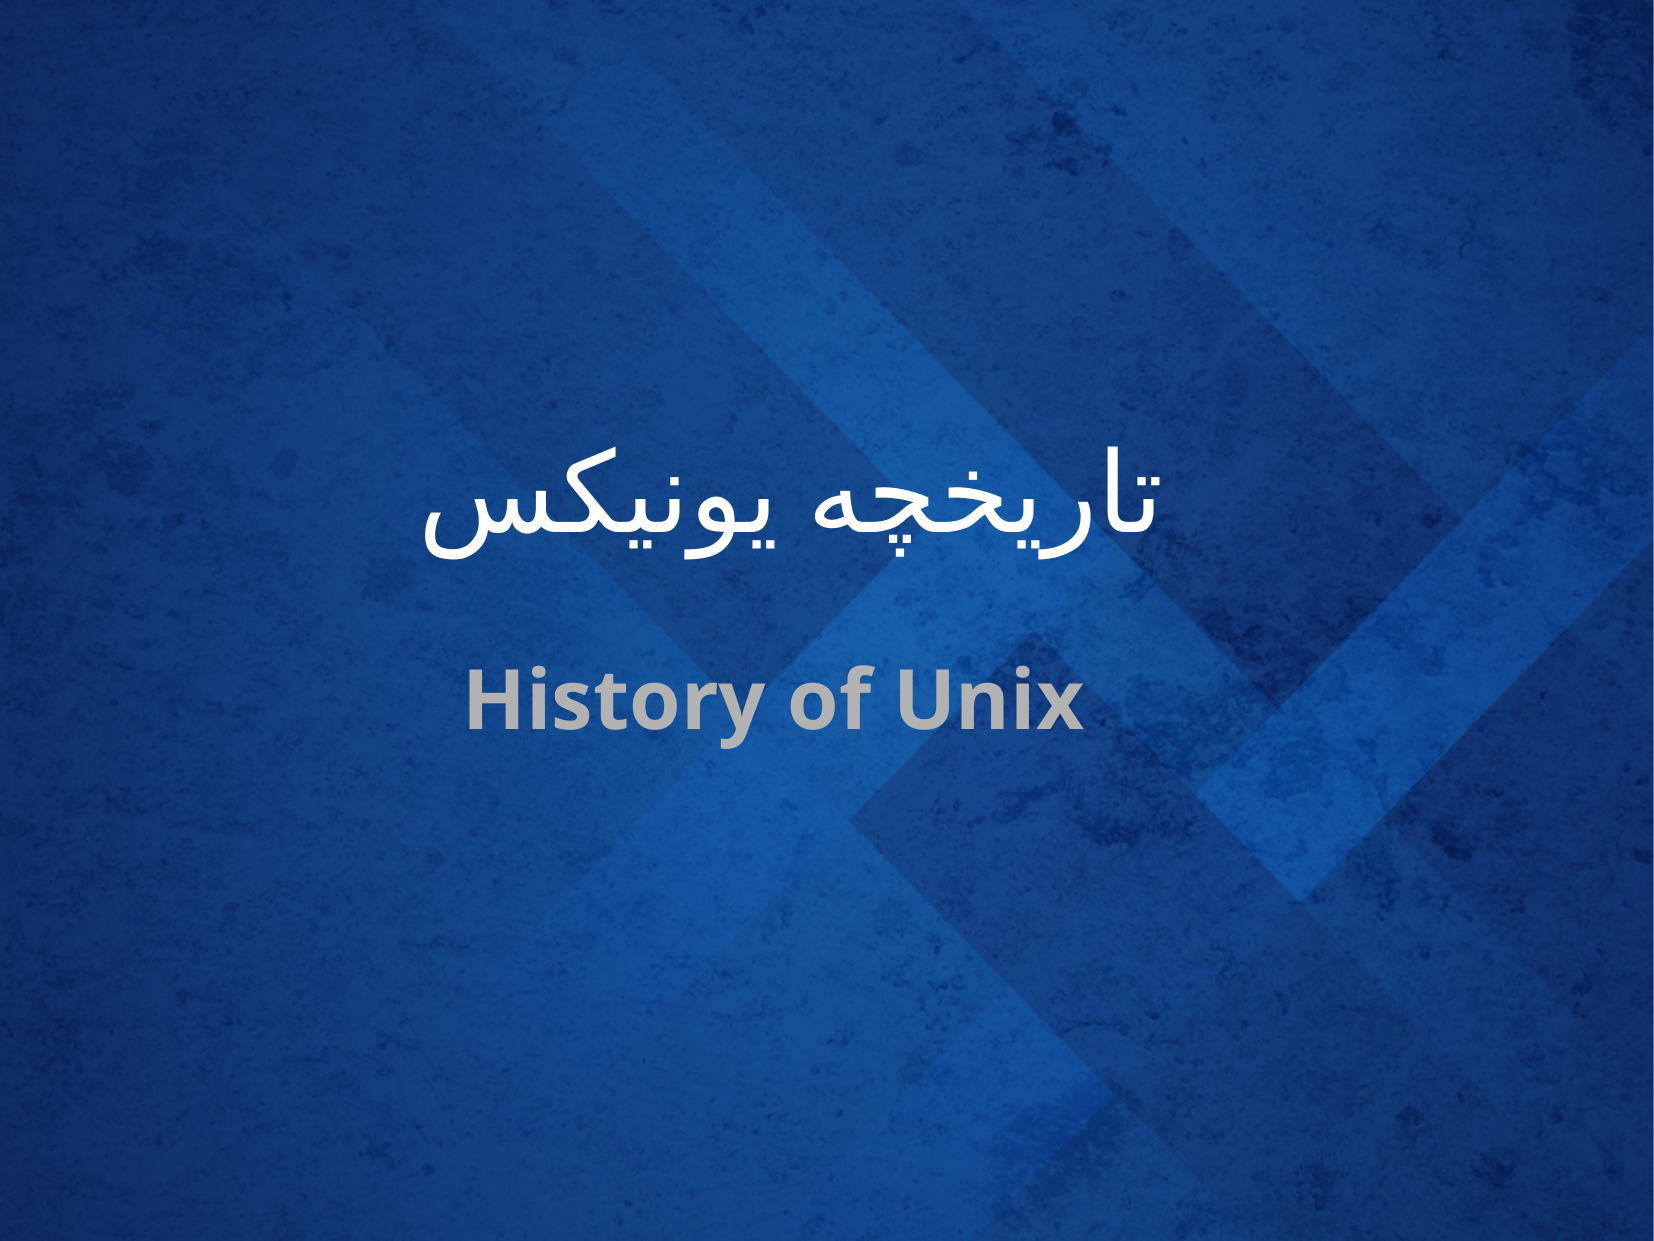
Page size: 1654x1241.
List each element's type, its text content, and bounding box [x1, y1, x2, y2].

title تاریخچه یونیکس [194, 383, 1388, 628]
picture [0, 0, 1654, 1241]
subtitle History of Unix [200, 627, 1347, 768]
